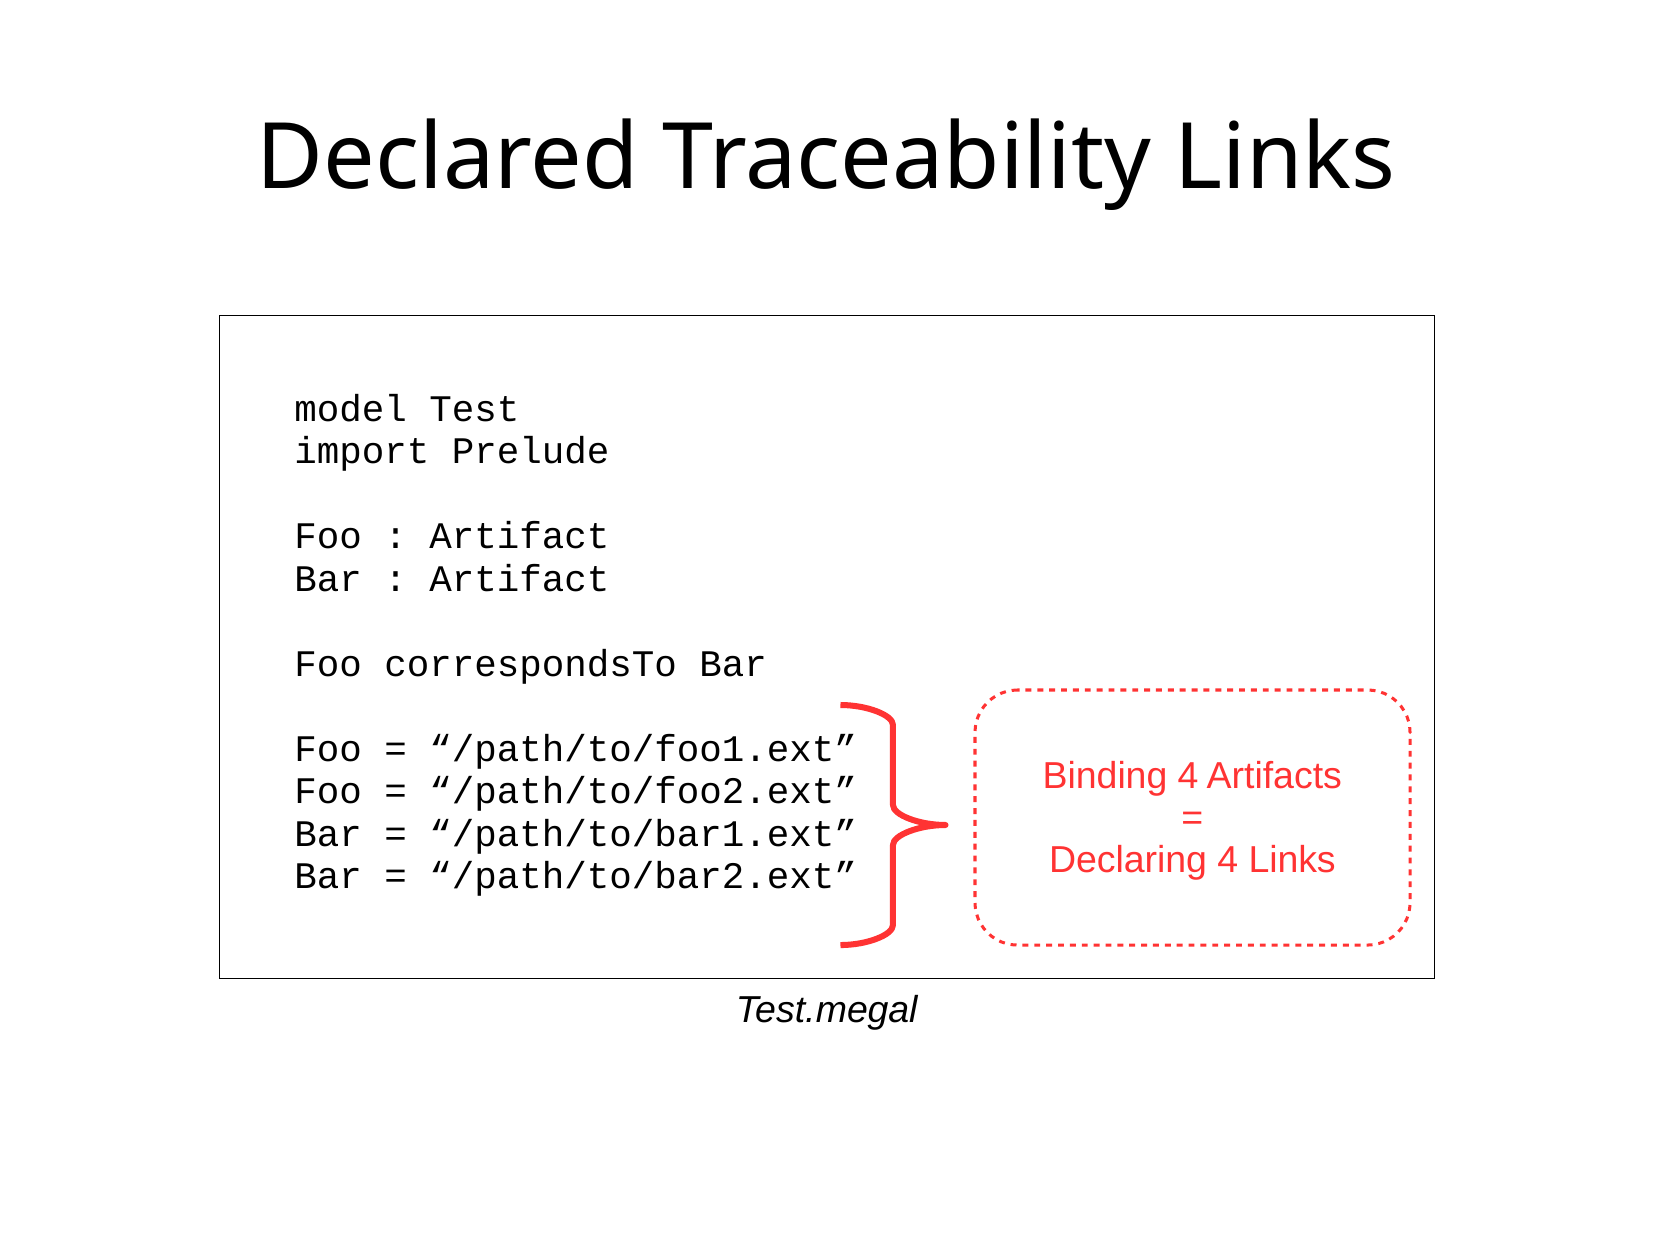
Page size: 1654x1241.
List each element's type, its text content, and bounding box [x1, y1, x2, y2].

title Declared Traceability Links [82, 49, 1571, 257]
text_box Test.megal [609, 980, 1045, 1041]
text_box Binding 4 Artifacts = Declaring 4 Links [975, 690, 1411, 946]
text_box model Test import Prelude Foo : Artifact Bar : Artifact Foo correspondsTo Bar Foo = “/path/to/foo1.ext” Foo = “/path/to/foo2.ext” Bar = “/path/to/bar1.ext” Bar = “/path/to/bar2.ext” [219, 315, 1435, 979]
